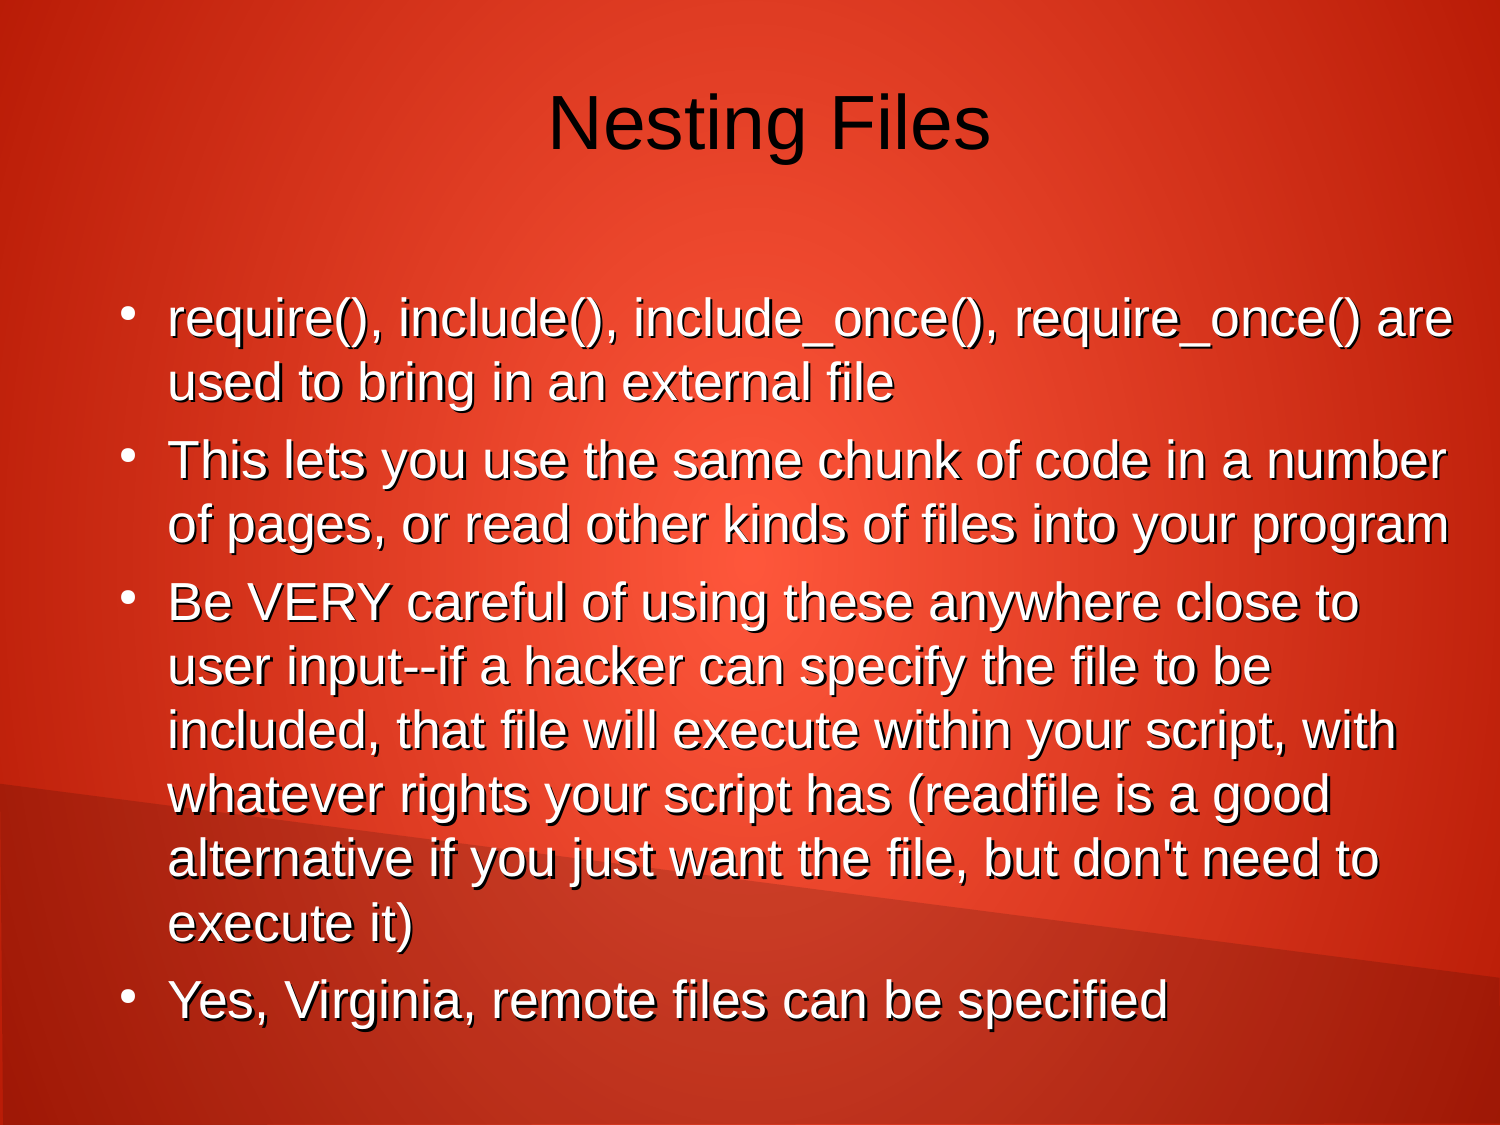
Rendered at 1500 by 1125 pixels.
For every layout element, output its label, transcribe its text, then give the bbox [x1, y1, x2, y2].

title Nesting Files [24, 24, 1488, 213]
list require(), include(), include_once(), require_once() are used to bring in an external file This lets you use the same chunk of code in a number of pages, or read other kinds of files into your program Be VERY careful of using these anywhere close to user input--if a hacker can specify the file to be included, that file will execute within your script, with whatever rights your script has (readfile is a good alternative if you just want the file, but don't need to execute it) Yes, Virginia, remote files can be specified [87, 275, 1475, 1088]
